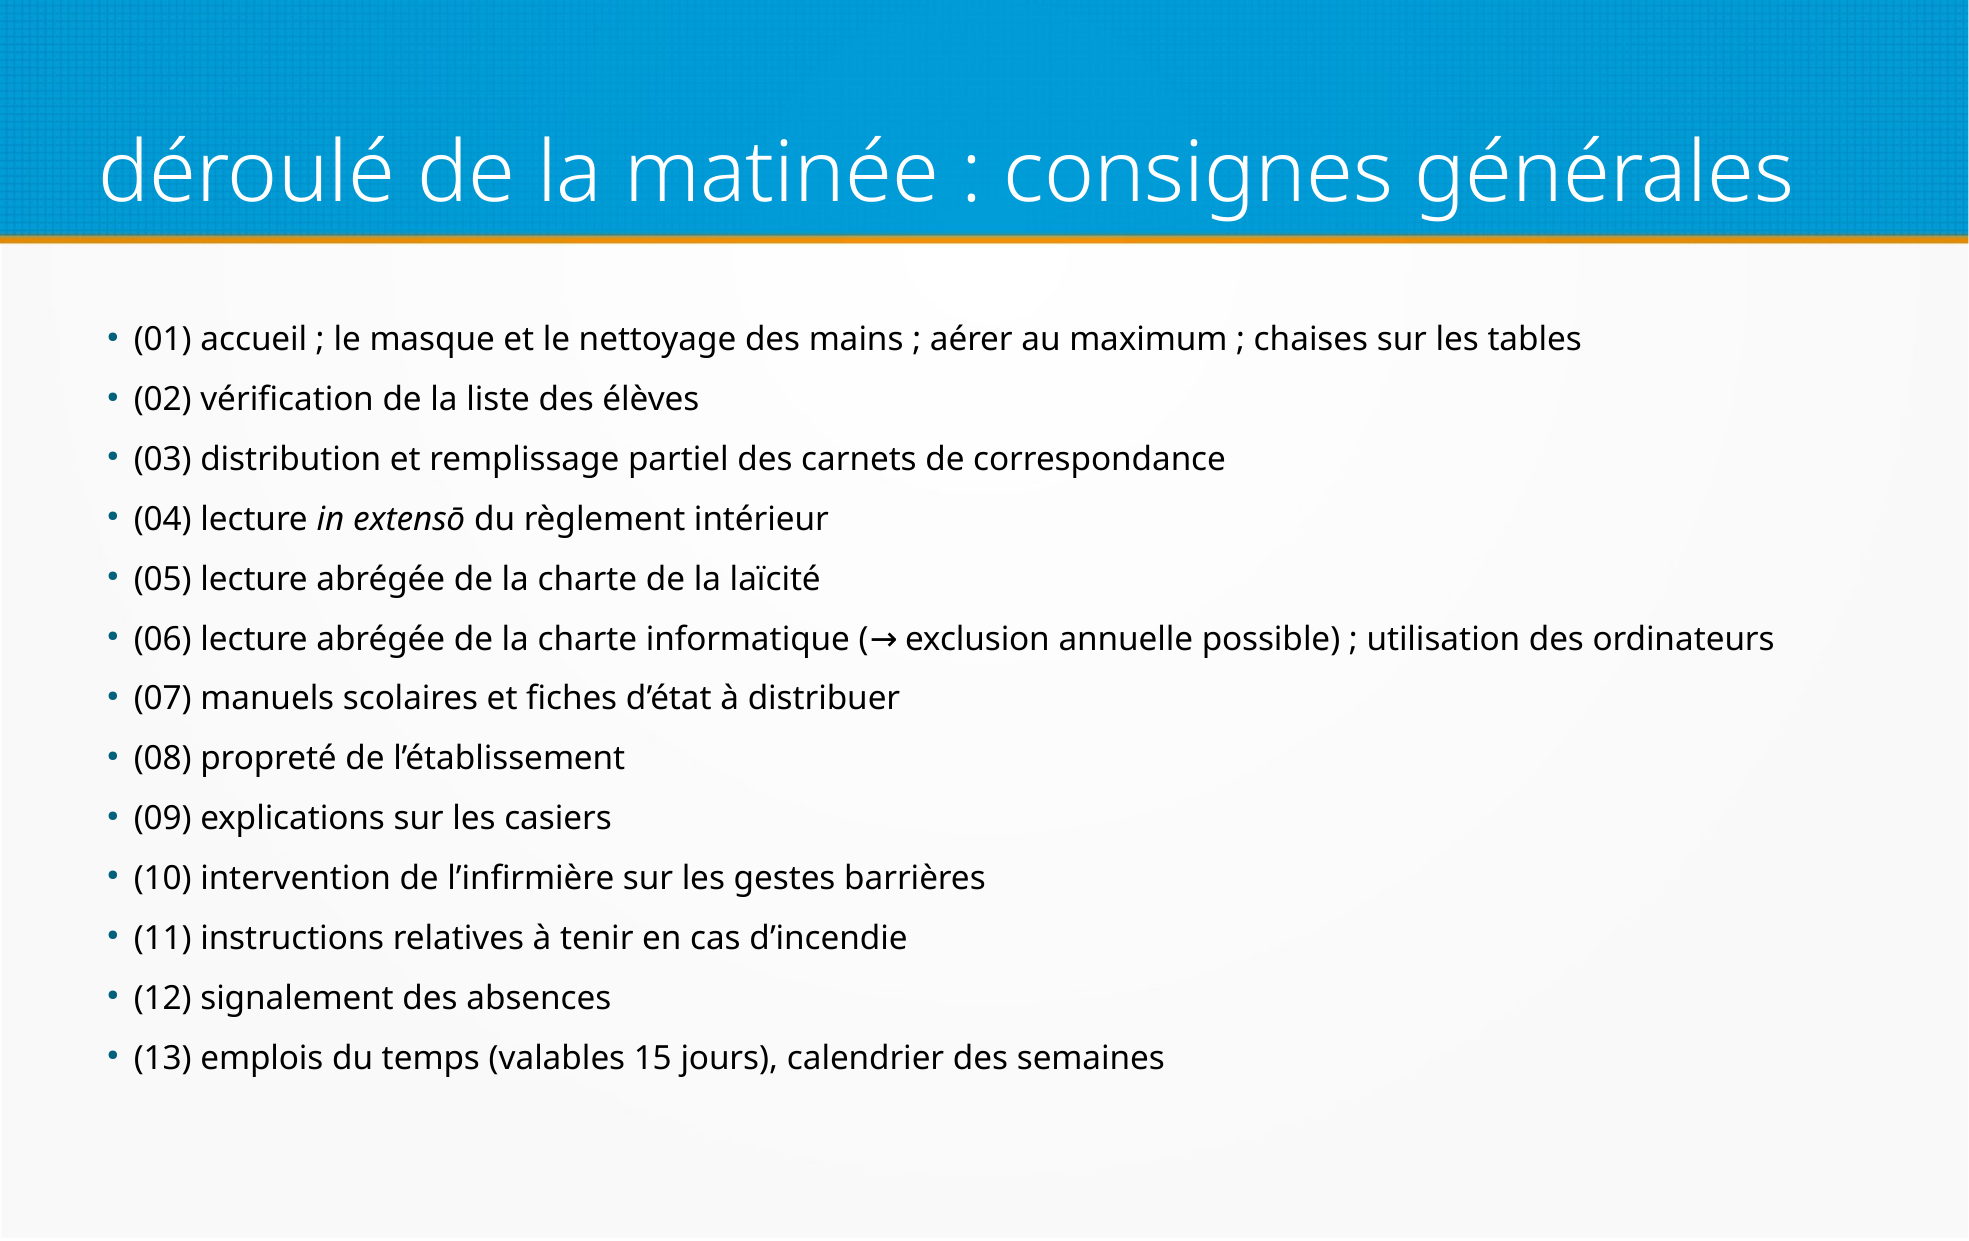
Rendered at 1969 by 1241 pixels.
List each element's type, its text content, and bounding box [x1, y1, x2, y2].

picture [0, 233, 1969, 1241]
list (01) accueil ; le masque et le nettoyage des mains ; aérer au maximum ; chaises sur les tables (02) vérification de la liste des élèves (03) distribution et remplissage partiel des carnets de correspondance (04) lecture in extensō du règlement intérieur (05) lecture abrégée de la charte de la laïcité (06) lecture abrégée de la charte informatique (→ exclusion annuelle possible) ; utilisation des ordinateurs (07) manuels scolaires et fiches d’état à distribuer (08) propreté de l’établissement (09) explications sur les casiers (10) intervention de l’infirmière sur les gestes barrières (11) instructions relatives à tenir en cas d’incendie (12) signalement des absences (13) emplois du temps (valables 15 jours), calendrier des semaines [98, 315, 1861, 1081]
title déroulé de la matinée : consignes générales [98, 19, 1870, 227]
